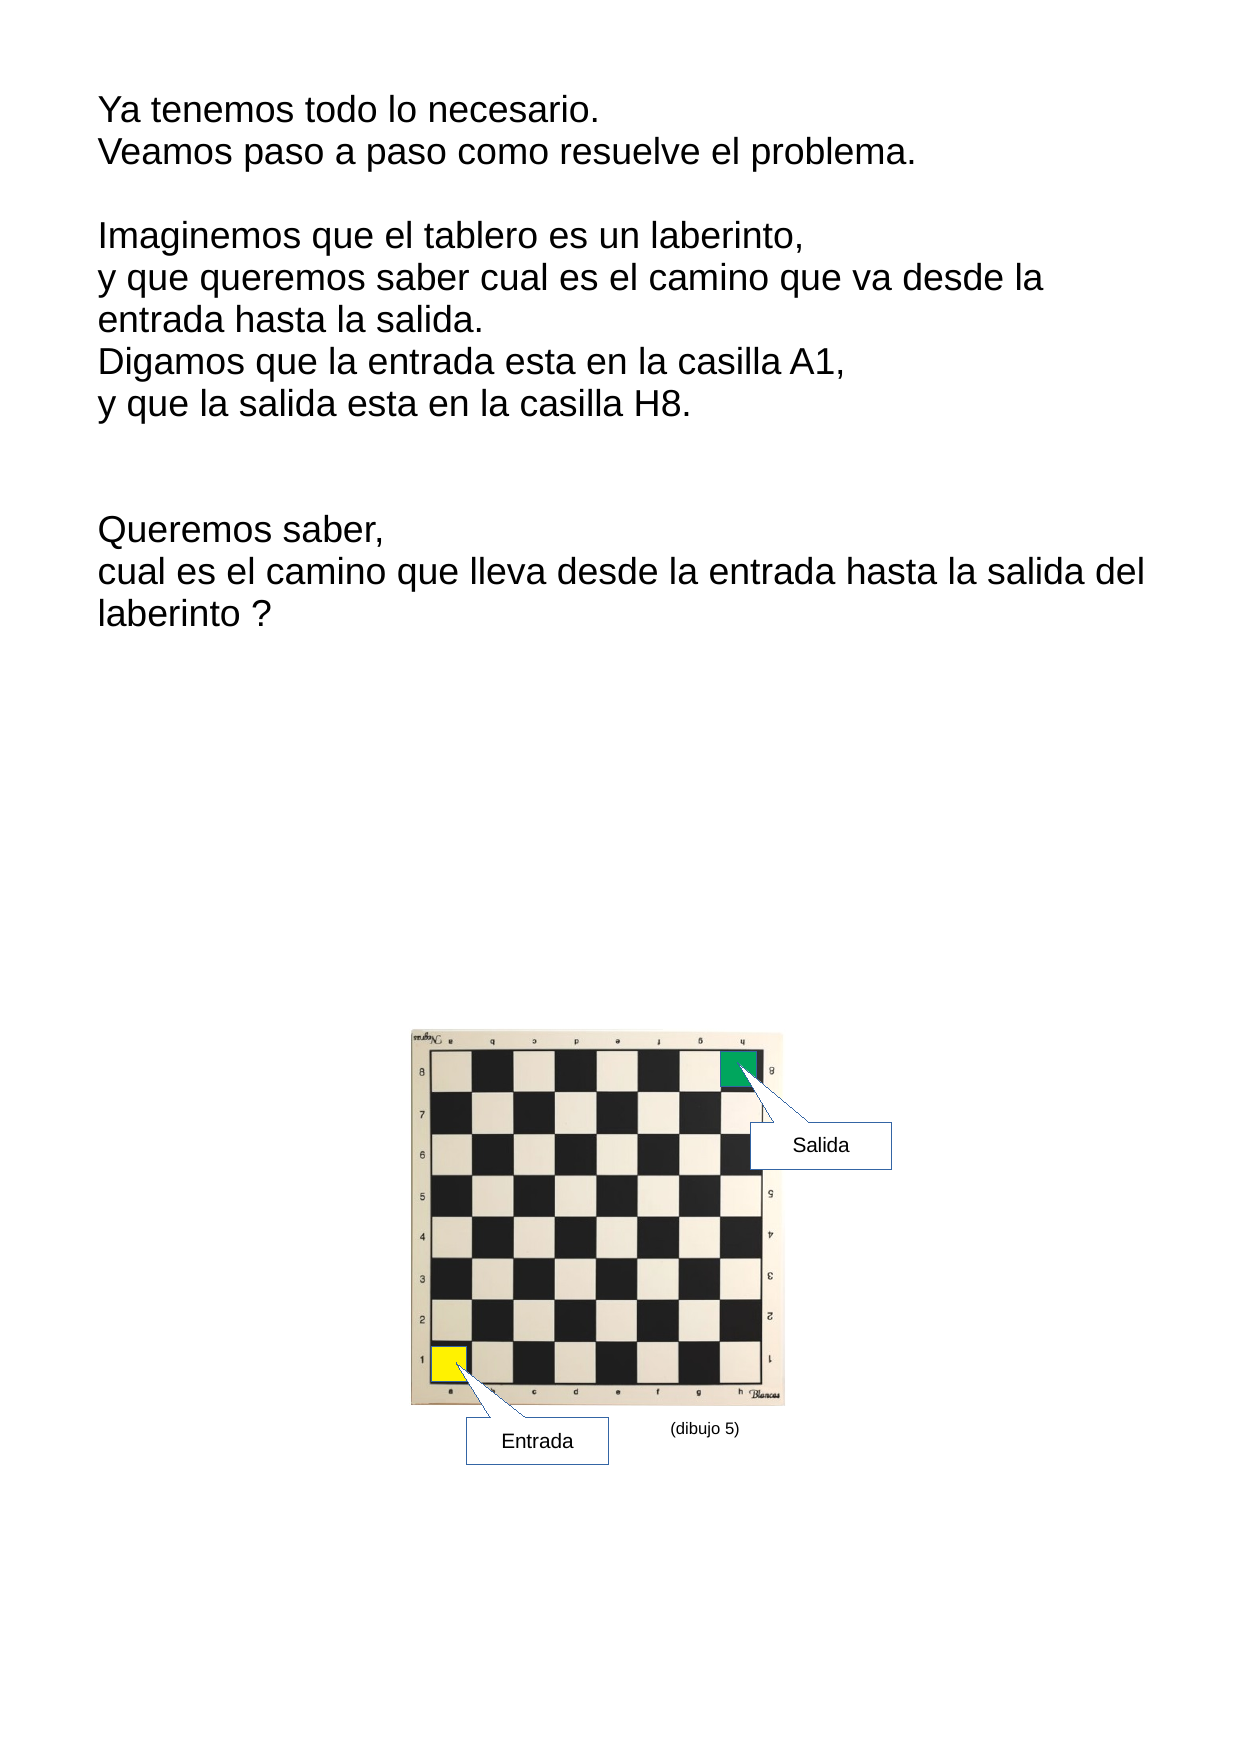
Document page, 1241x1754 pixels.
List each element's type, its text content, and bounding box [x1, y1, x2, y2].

text_box Ya tenemos todo lo necesario. Veamos paso a paso como resuelve el problema. Imaginemos que el tablero es un laberinto, y que queremos saber cual es el camino que va desde la entrada hasta la salida. Digamos que la entrada esta en la casilla A1, y que la salida esta en la casilla H8. Queremos saber, cual es el camino que lleva desde la entrada hasta la salida del laberinto ? [82, 81, 1170, 792]
text_box (dibujo 5) [655, 1411, 755, 1446]
text_box [431, 1346, 467, 1382]
text_box [720, 1051, 757, 1087]
text_box Salida [737, 1062, 892, 1170]
picture [409, 1028, 786, 1406]
text_box Entrada [456, 1362, 609, 1465]
